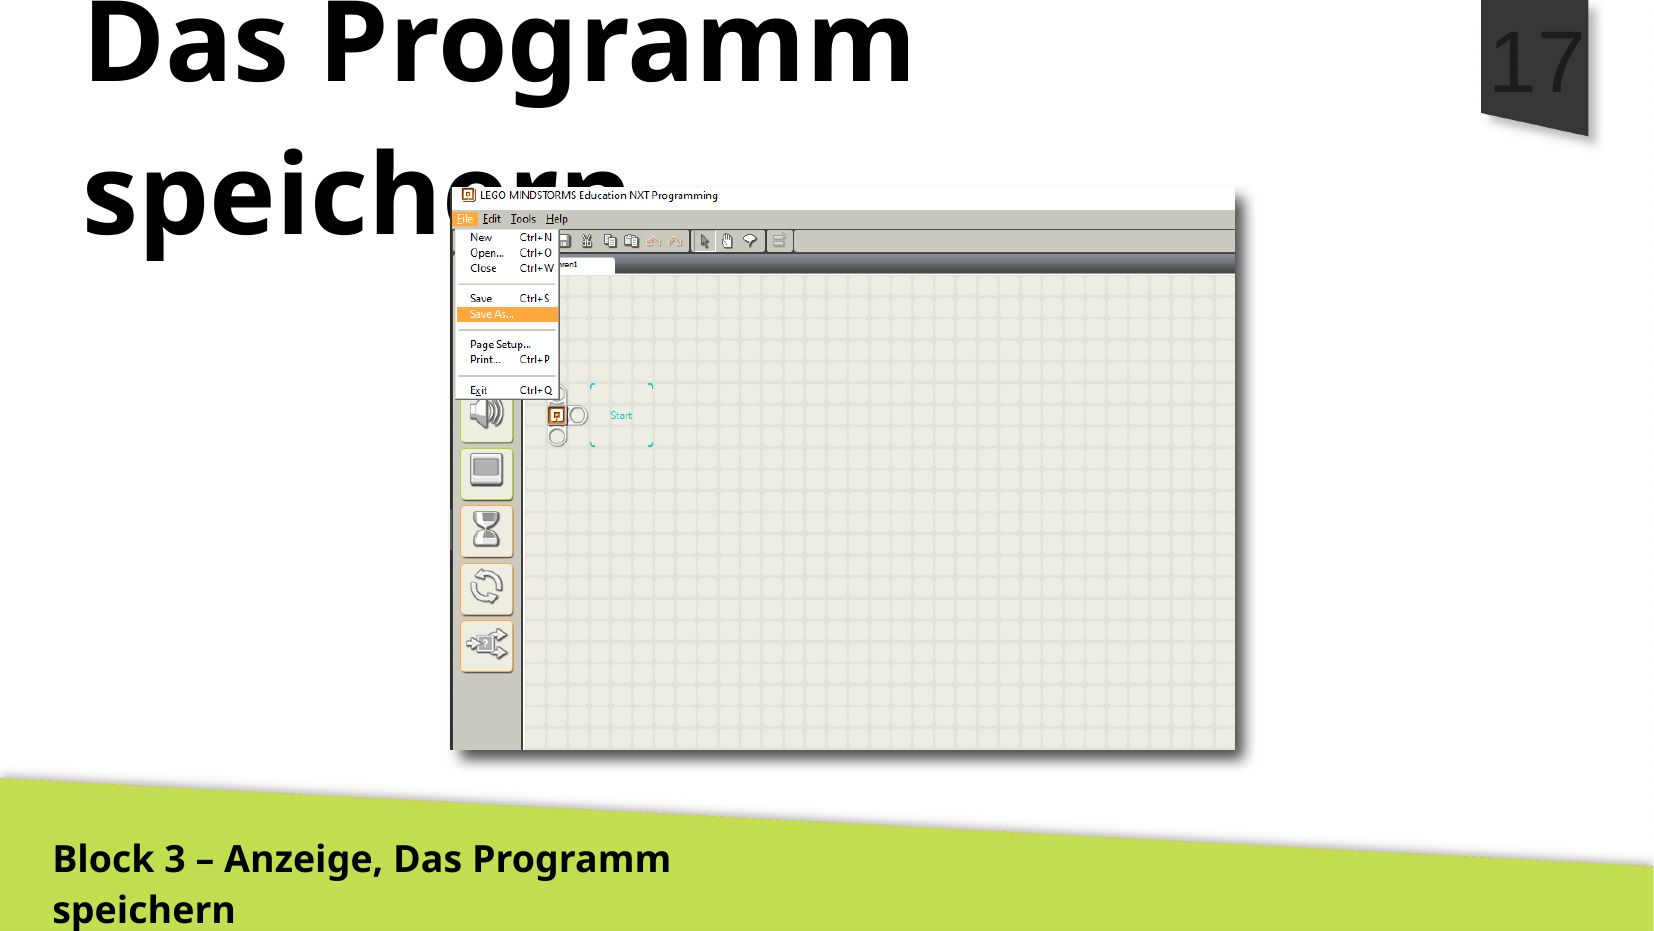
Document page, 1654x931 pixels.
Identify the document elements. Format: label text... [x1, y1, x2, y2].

picture [79, 907, 86, 919]
title Das Programm speichern [82, 37, 1463, 193]
text_box Block 3 – Anzeige, Das Programm speichern [37, 825, 863, 901]
text_box <Foliennummer> [910, 5, 1602, 147]
picture [0, 0, 1654, 931]
